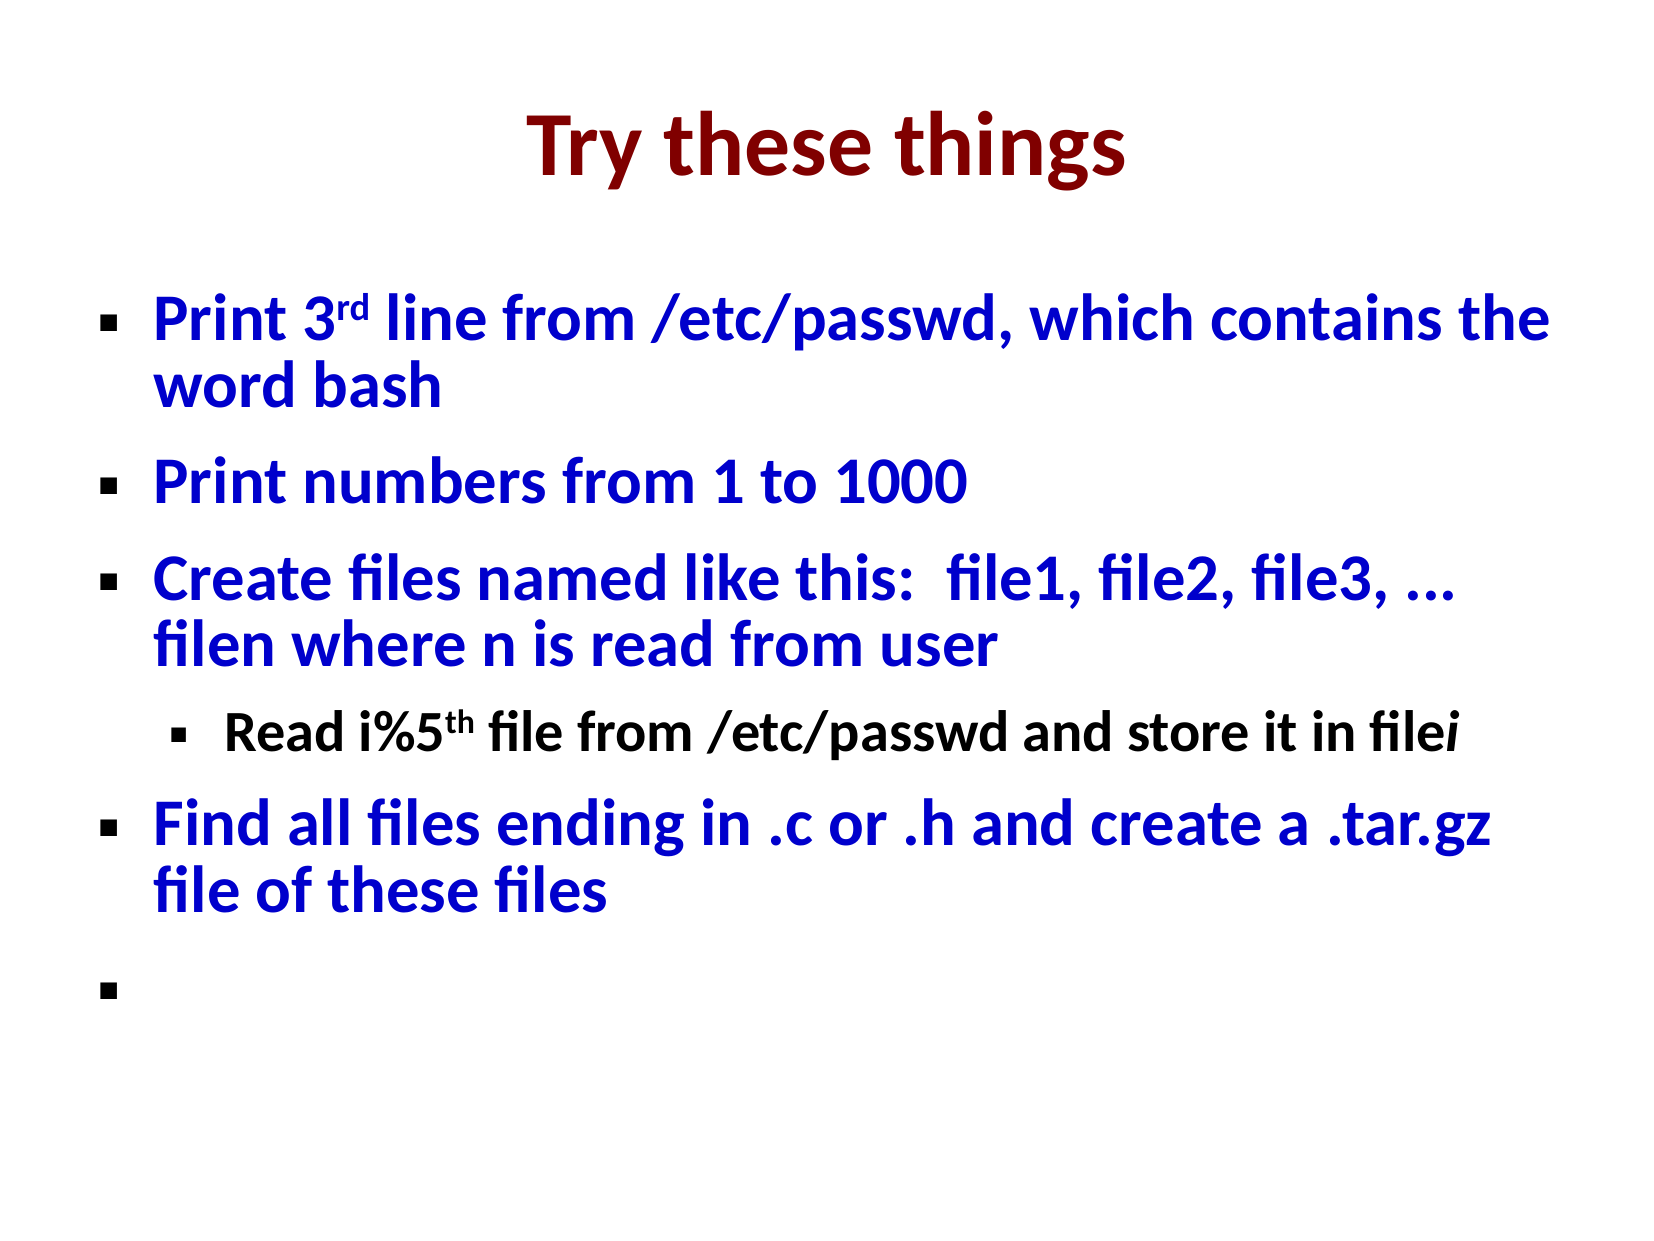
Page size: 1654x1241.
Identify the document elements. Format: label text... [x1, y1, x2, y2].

title Try these things [82, 49, 1571, 257]
list Print 3rd line from /etc/passwd, which contains the word bash Print numbers from 1 to 1000 Create files named like this: file1, file2, file3, ... filen where n is read from user Read i%5th file from /etc/passwd and store it in filei Find all files ending in .c or .h and create a .tar.gz file of these files [82, 290, 1571, 1010]
